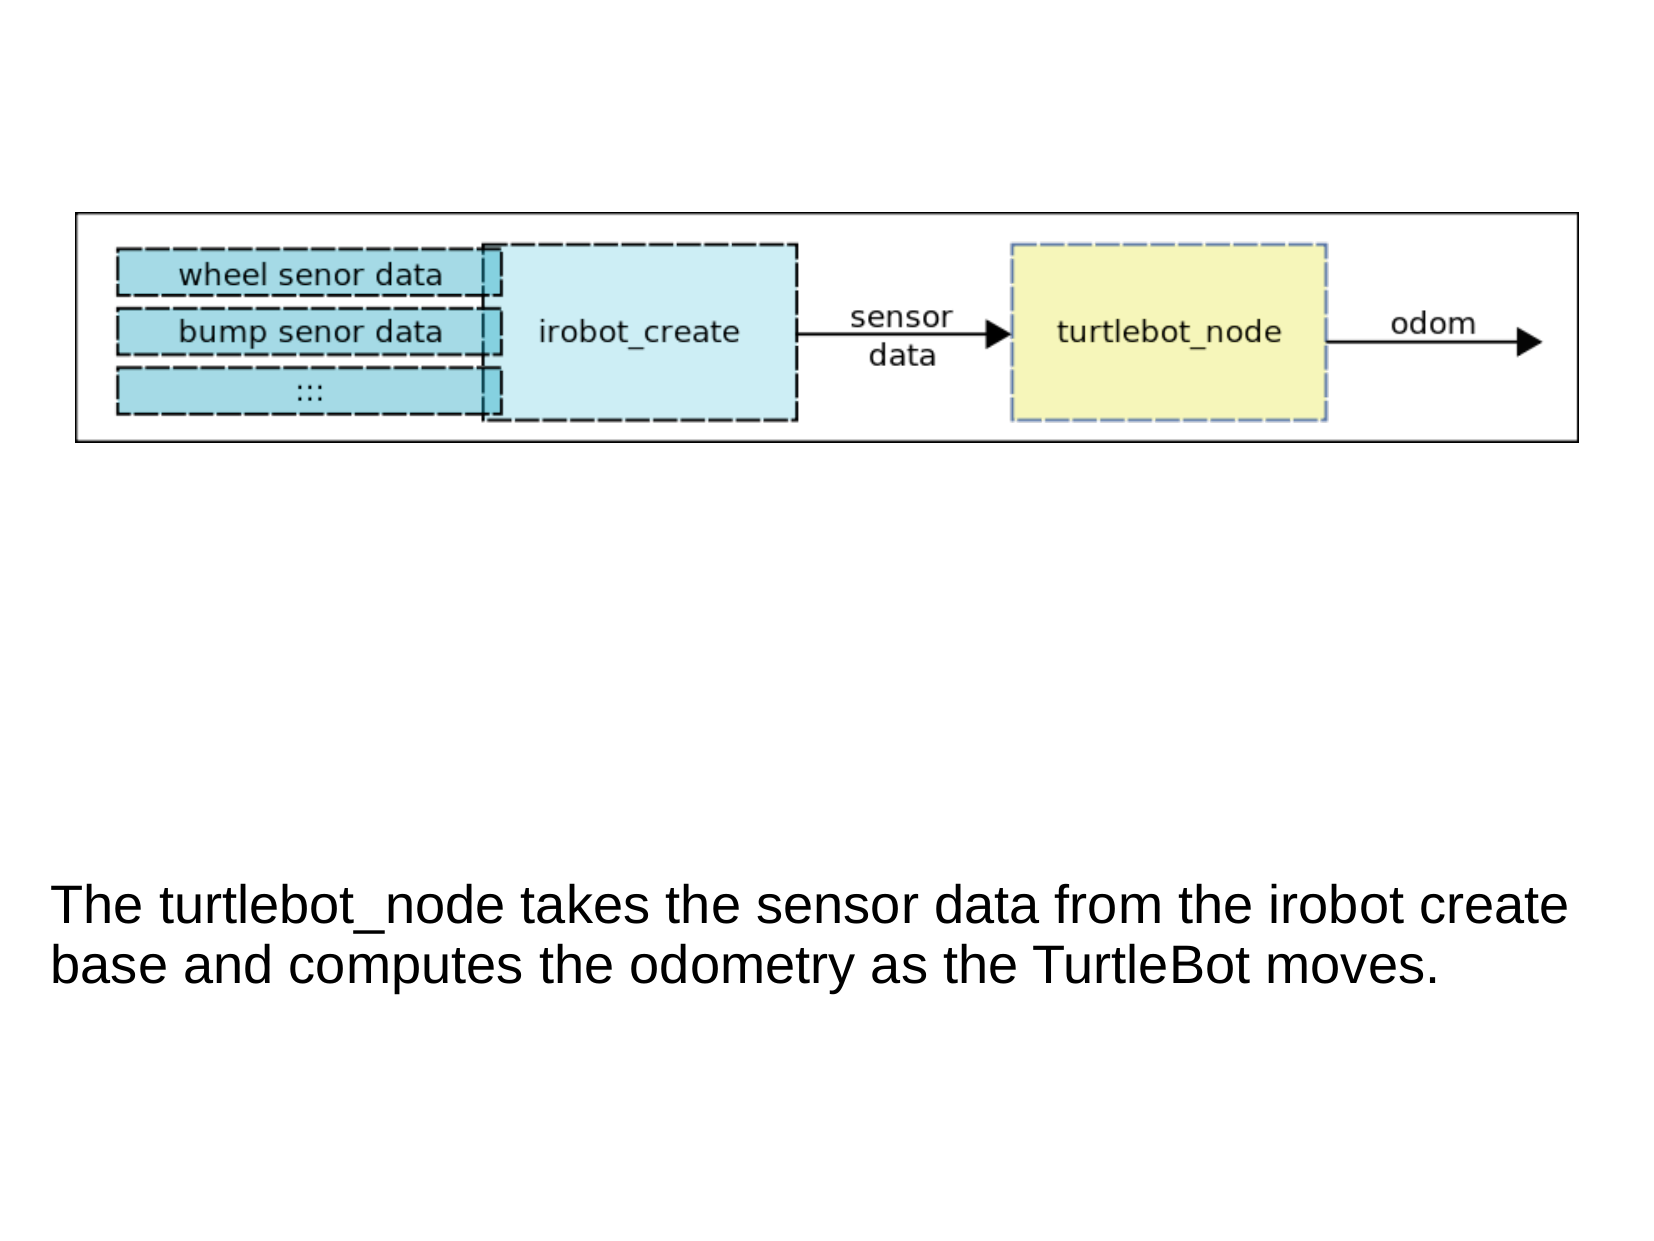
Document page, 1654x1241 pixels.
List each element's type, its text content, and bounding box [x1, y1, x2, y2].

text_box The turtlebot_node takes the sensor data from the irobot create base and computes the odometry as the TurtleBot moves. [35, 866, 1587, 1003]
picture [75, 212, 1579, 443]
